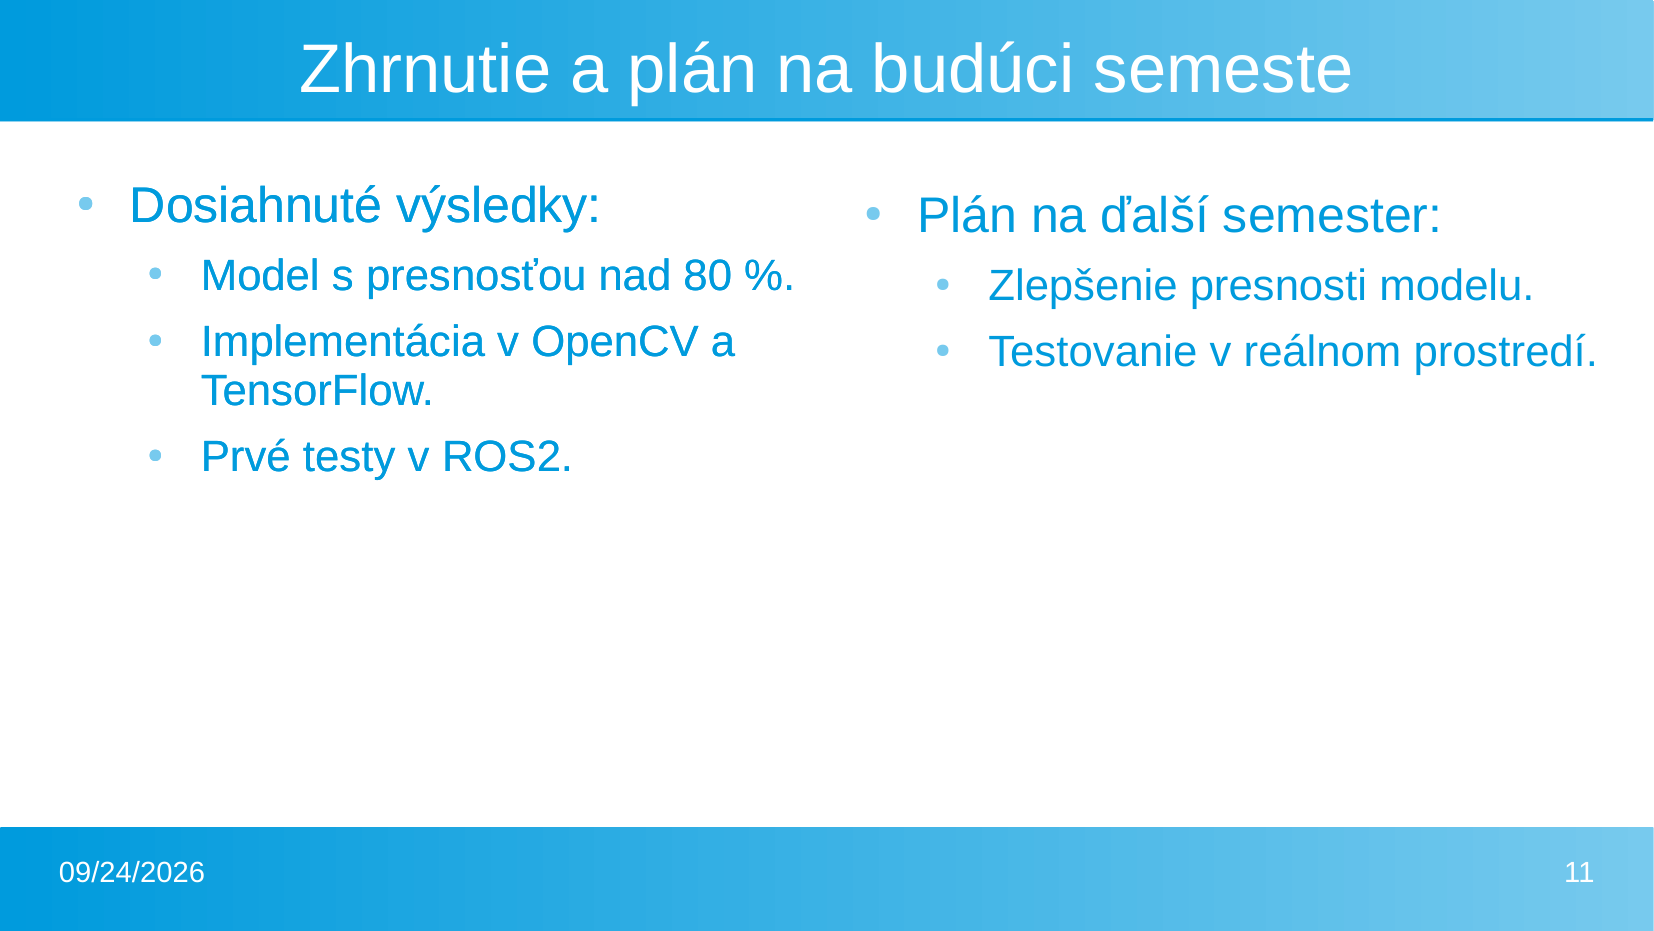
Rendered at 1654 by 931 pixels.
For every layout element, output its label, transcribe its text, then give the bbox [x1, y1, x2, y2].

list Plán na ďalší semester: Zlepšenie presnosti modelu. Testovanie v reálnom prostredí. [846, 187, 1613, 779]
title Zhrnutie a plán na budúci semeste [59, 29, 1595, 108]
list Dosiahnuté výsledky: Model s presnosťou nad 80 %. Implementácia v OpenCV a TensorFlow. Prvé testy v ROS2. [59, 177, 826, 768]
